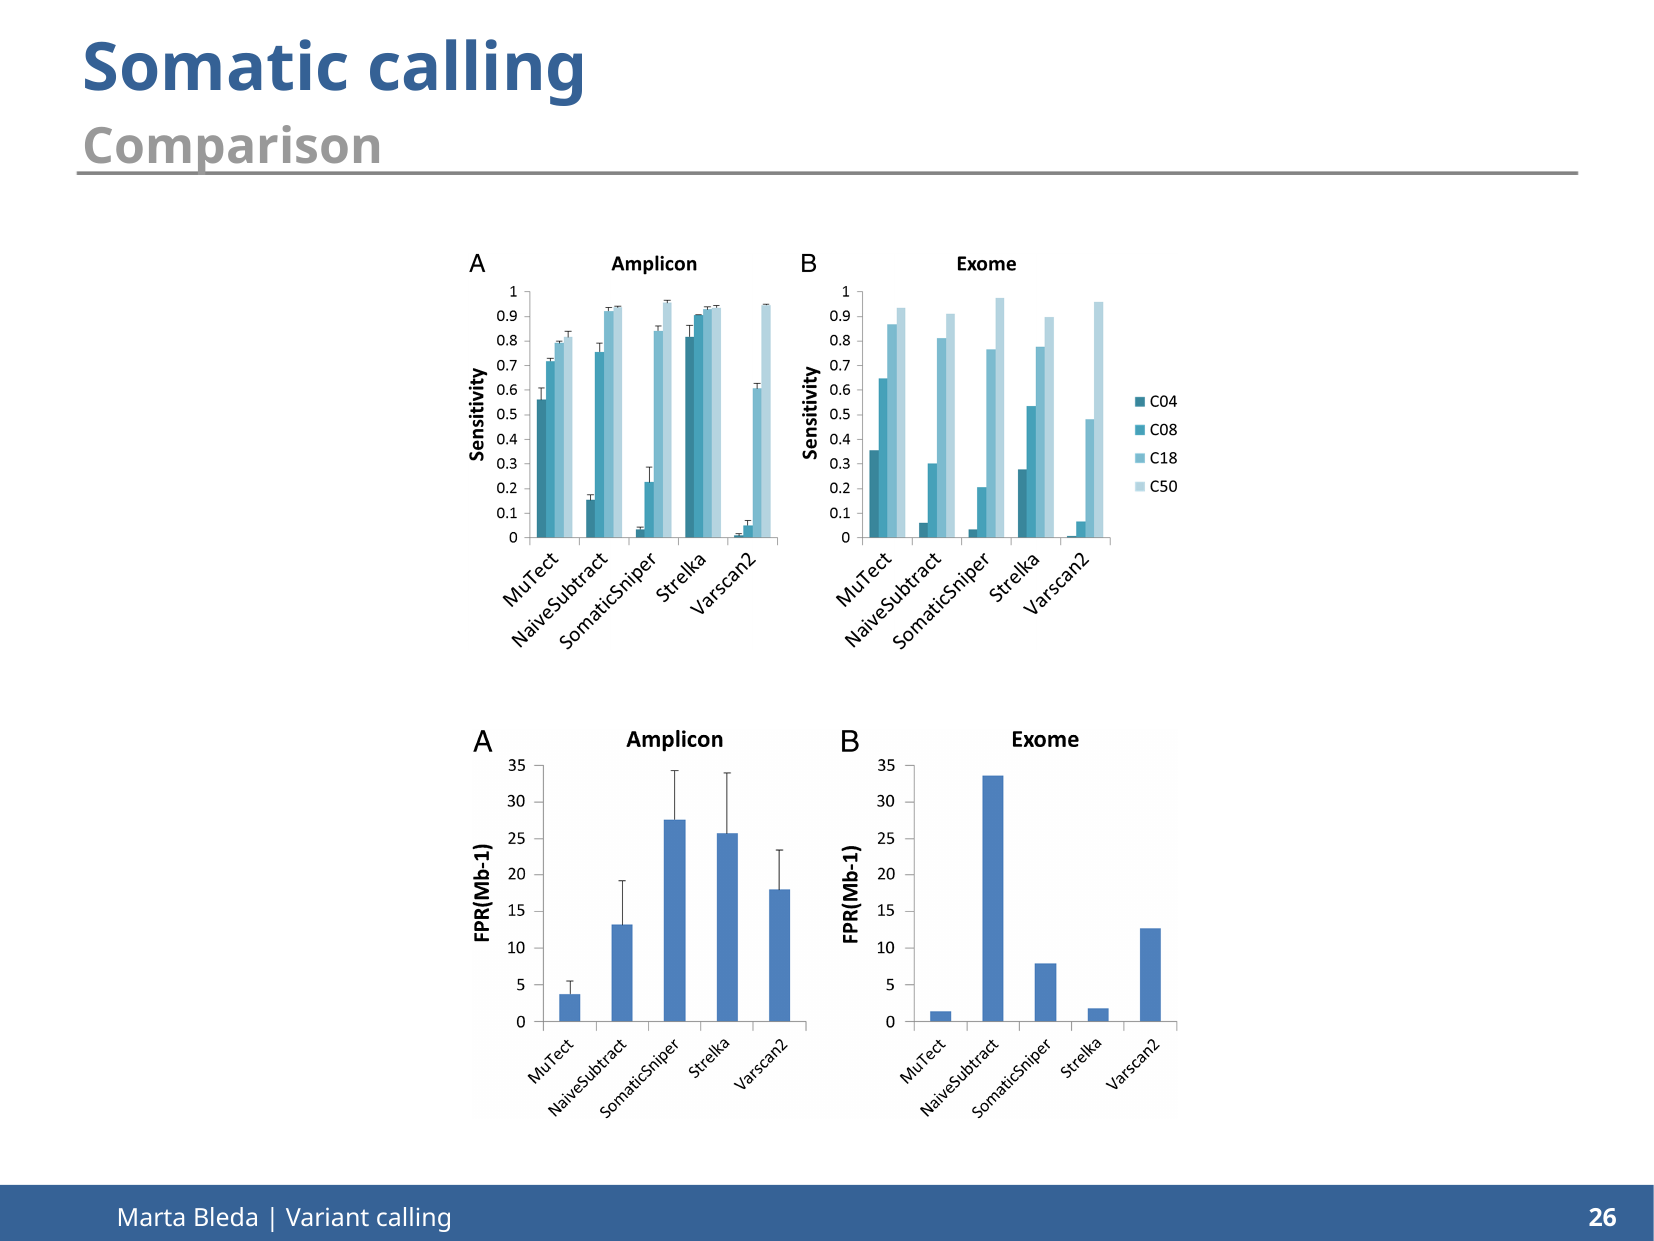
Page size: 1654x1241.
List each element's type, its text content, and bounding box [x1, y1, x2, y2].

picture [472, 729, 1178, 1119]
picture [205, 170, 1580, 175]
picture [468, 253, 1178, 650]
title Somatic calling Comparison [82, 31, 1571, 166]
picture [74, 170, 198, 175]
